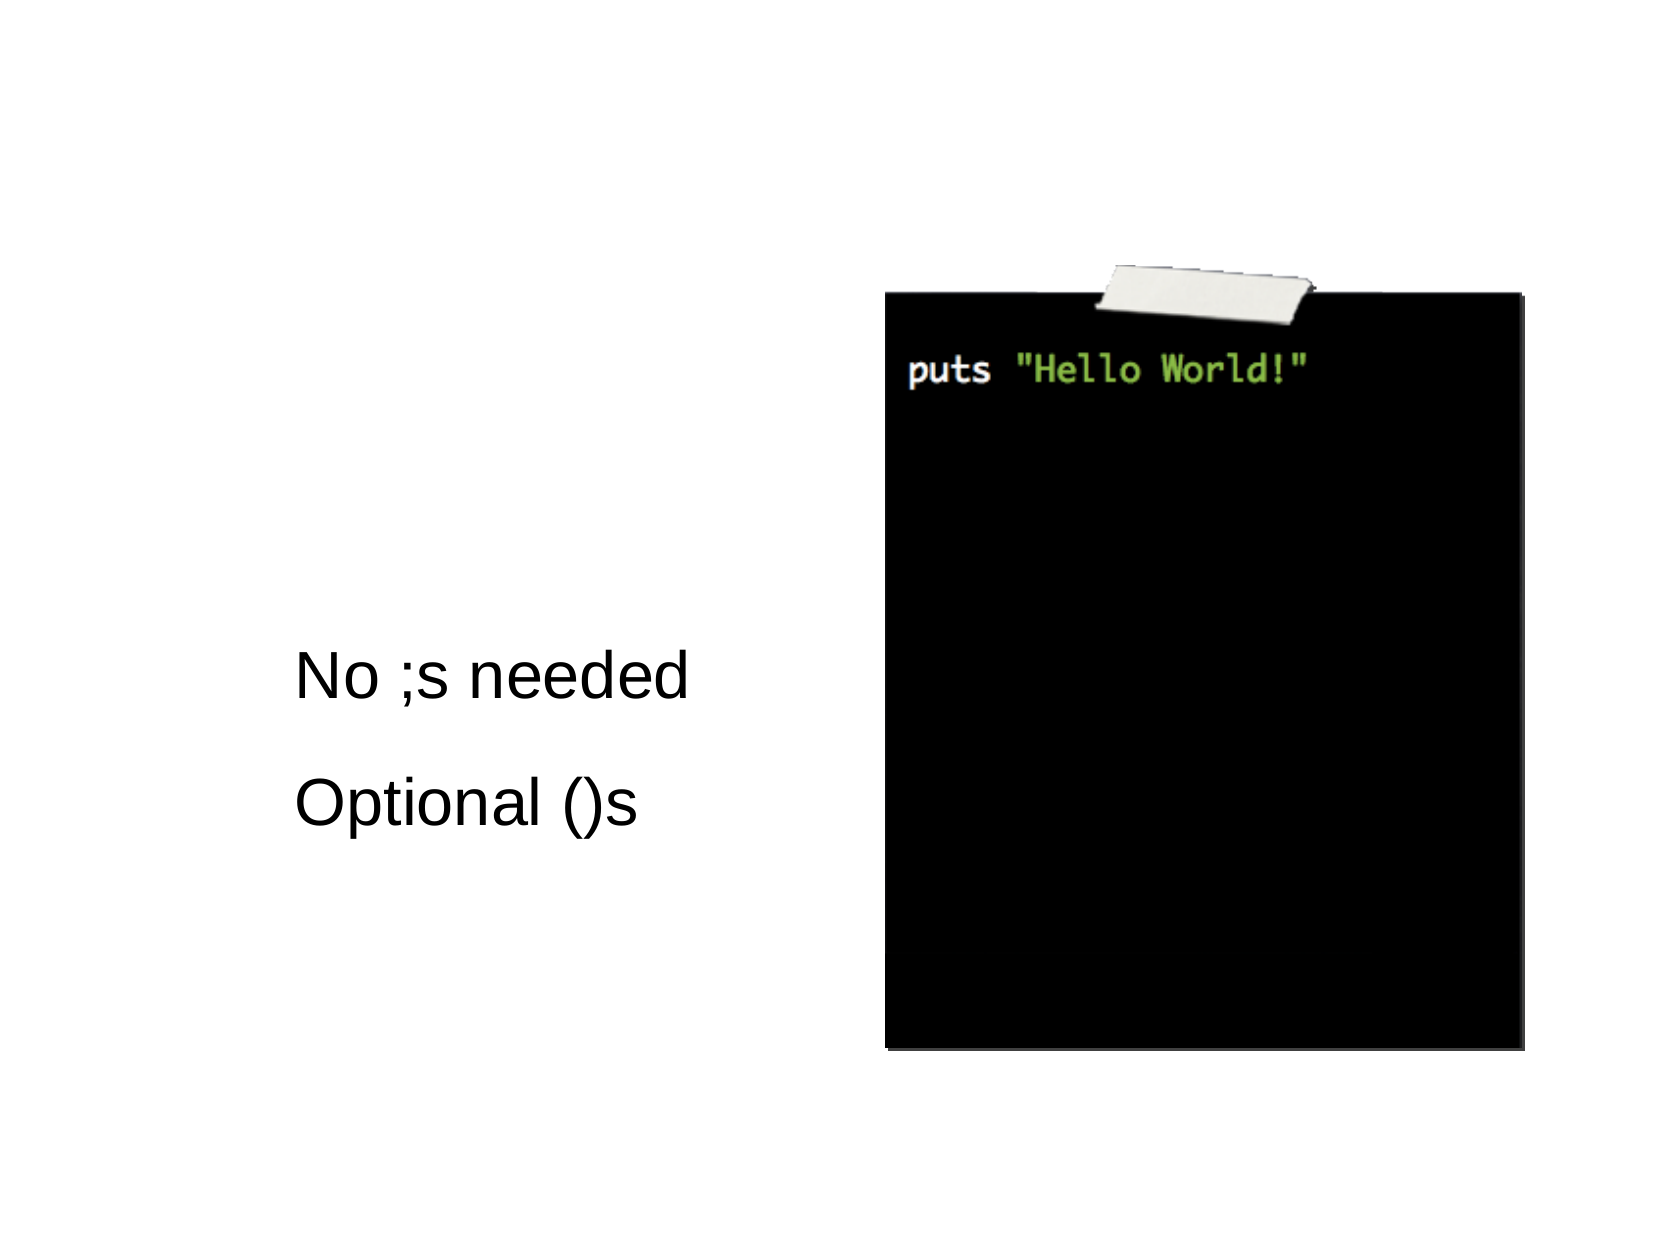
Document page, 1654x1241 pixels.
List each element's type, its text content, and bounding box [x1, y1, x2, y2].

picture [885, 265, 1522, 1048]
list No ;s needed Optional ()s [162, 360, 811, 1117]
